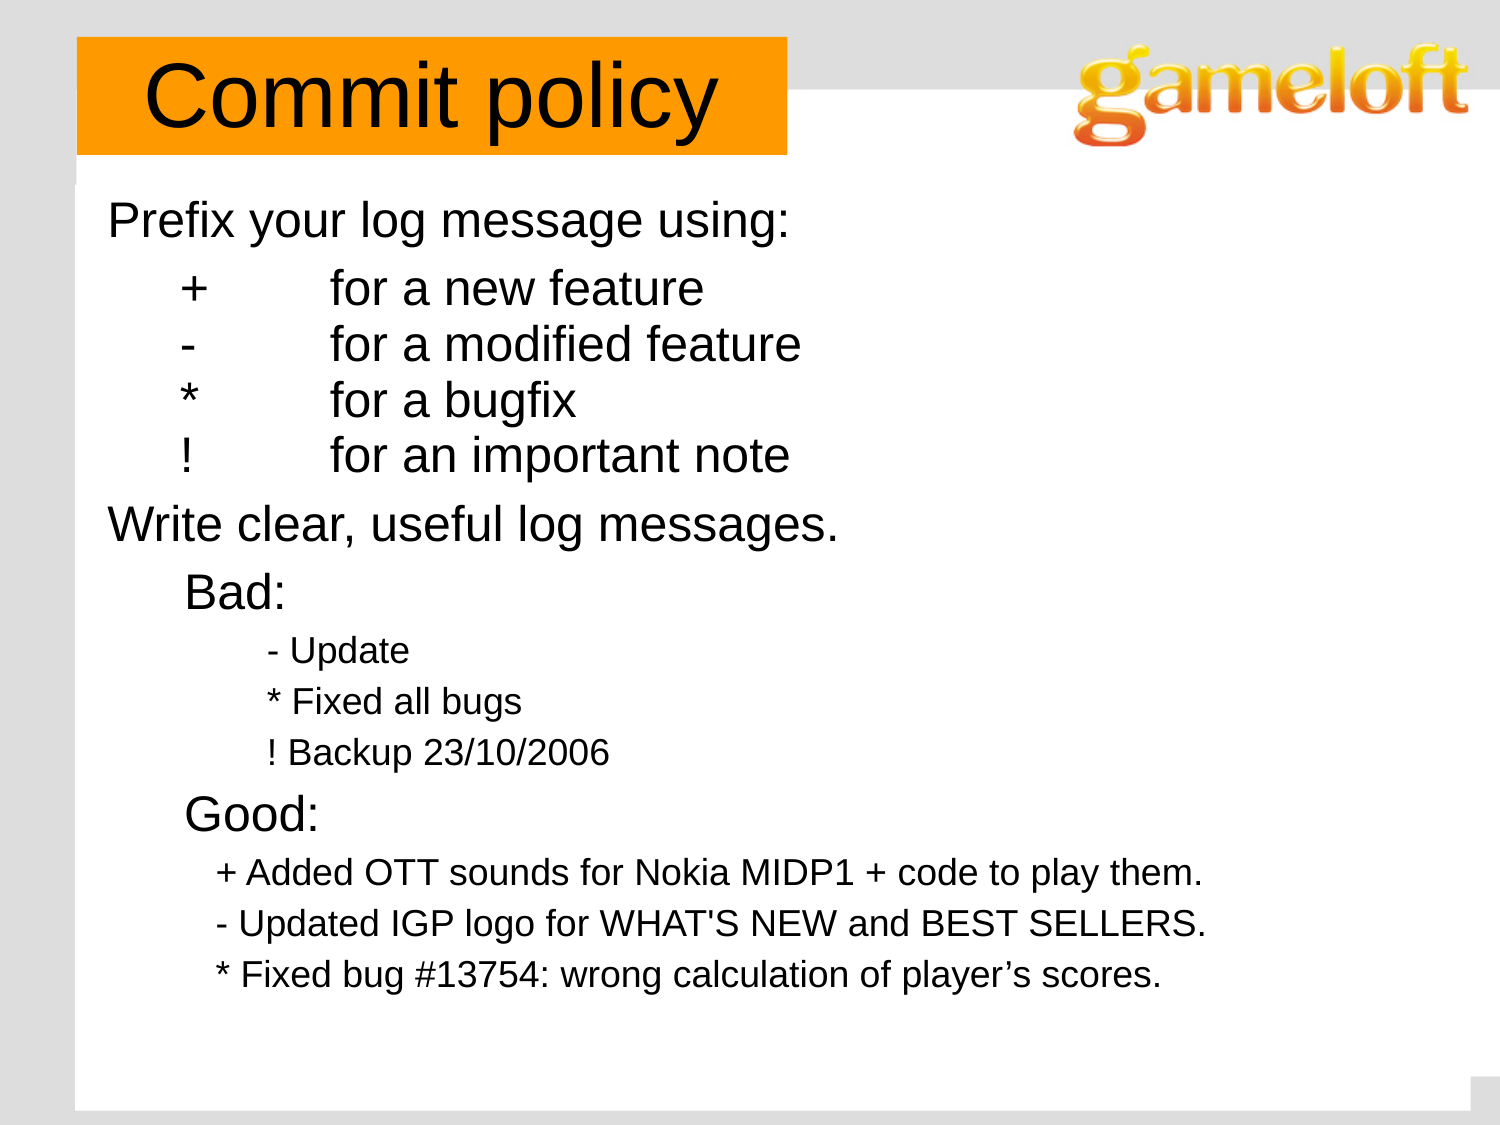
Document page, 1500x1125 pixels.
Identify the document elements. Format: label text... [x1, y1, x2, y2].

title Commit policy [76, 36, 788, 155]
list Prefix your log message using: + for a new feature - for a modified feature * for a bugfix ! for an important note Write clear, useful log messages. Bad: - Update * Fixed all bugs ! Backup 23/10/2006 Good: + Added OTT sounds for Nokia MIDP1 + code to play them. - Updated IGP logo for WHAT'S NEW and BEST SELLERS. * Fixed bug #13754: wrong calculation of player’s scores. [75, 184, 1471, 1111]
picture [0, 0, 1500, 1125]
